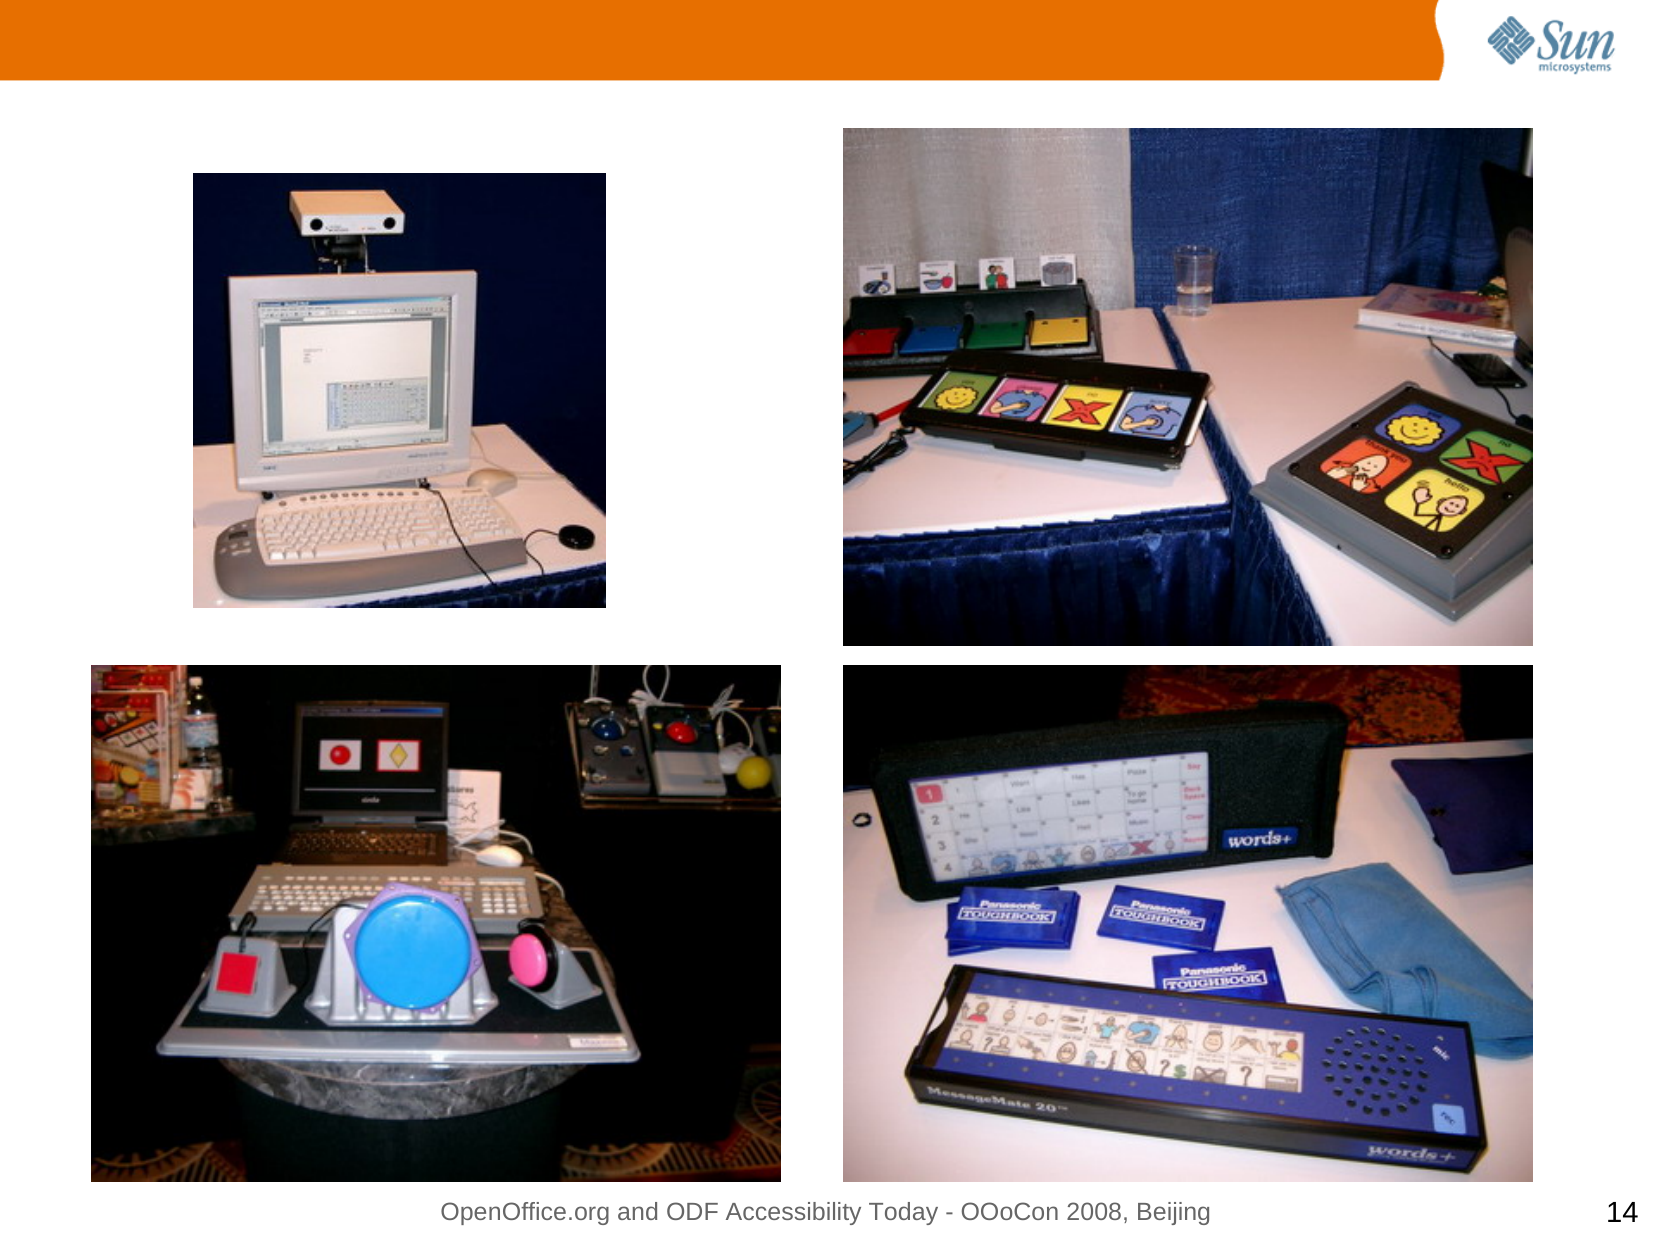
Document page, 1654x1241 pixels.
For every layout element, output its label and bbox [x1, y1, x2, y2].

picture [0, 0, 1654, 83]
picture [193, 173, 606, 608]
picture [843, 128, 1533, 646]
picture [843, 665, 1533, 1182]
picture [91, 665, 781, 1182]
